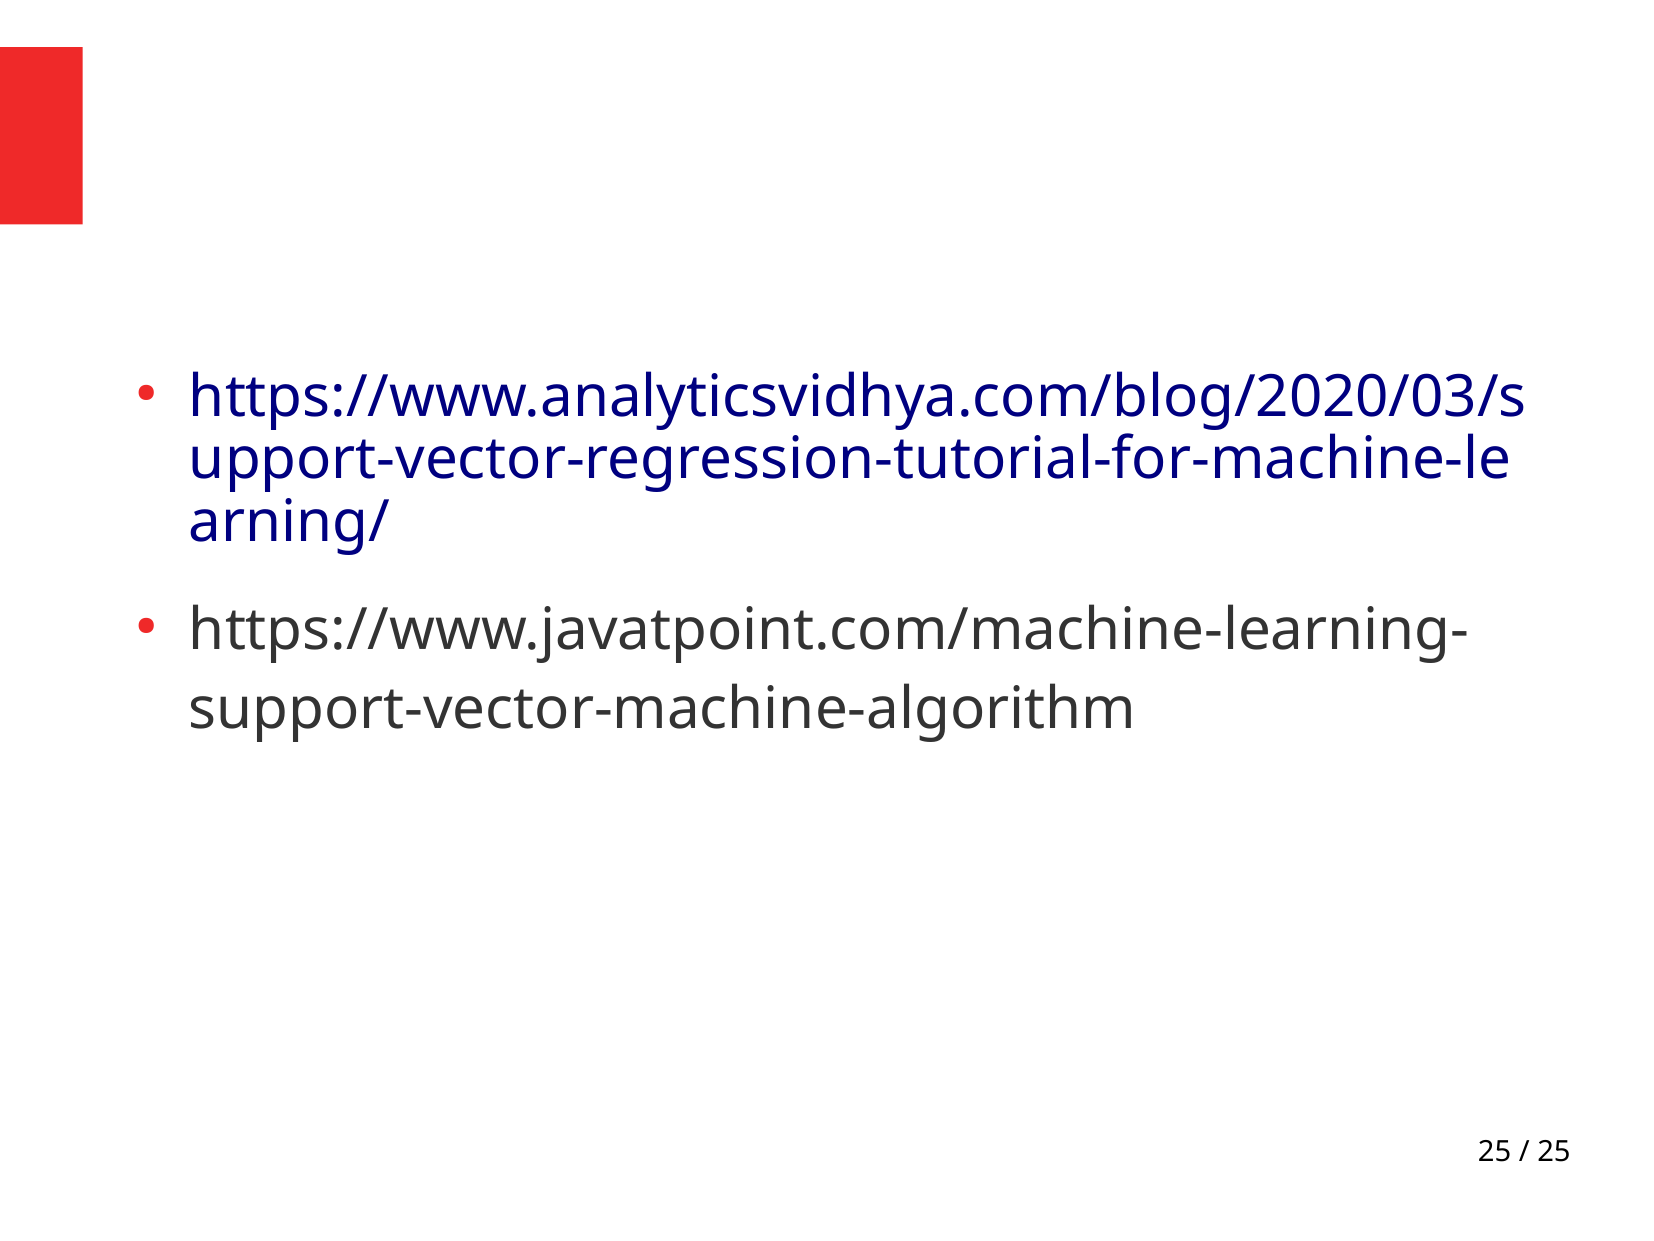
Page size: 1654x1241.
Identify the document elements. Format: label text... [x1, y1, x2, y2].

list https://www.analyticsvidhya.com/blog/2020/03/support-vector-regression-tutorial-for-machine-learning/ https://www.javatpoint.com/machine-learning-support-vector-machine-algorithm [118, 354, 1536, 1074]
